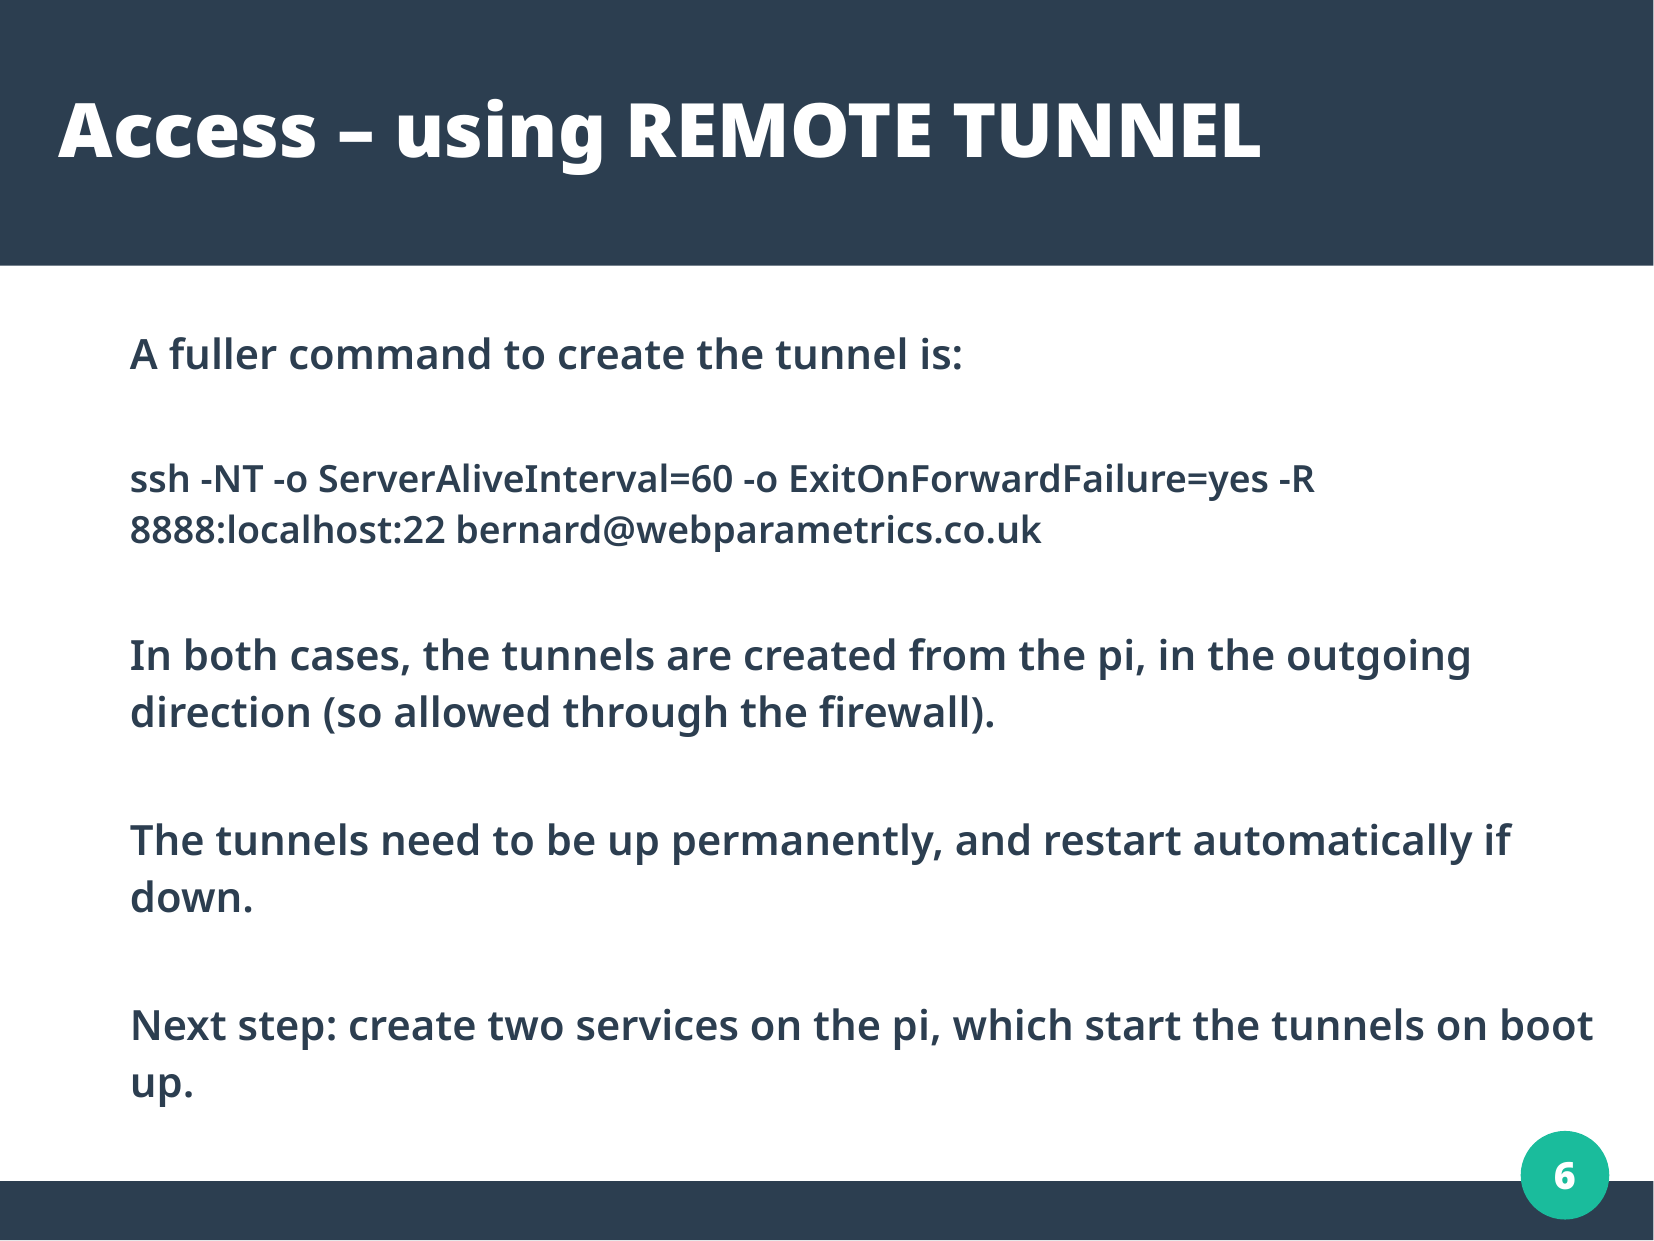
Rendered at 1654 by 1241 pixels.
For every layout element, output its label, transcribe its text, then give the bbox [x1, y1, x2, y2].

list A fuller command to create the tunnel is: ssh -NT -o ServerAliveInterval=60 -o ExitOnForwardFailure=yes -R 8888:localhost:22 bernard@webparametrics.co.uk In both cases, the tunnels are created from the pi, in the outgoing direction (so allowed through the firewall). The tunnels need to be up permanently, and restart automatically if down. Next step: create two services on the pi, which start the tunnels on boot up. [59, 324, 1595, 1152]
title Access – using REMOTE TUNNEL [59, 49, 1595, 207]
